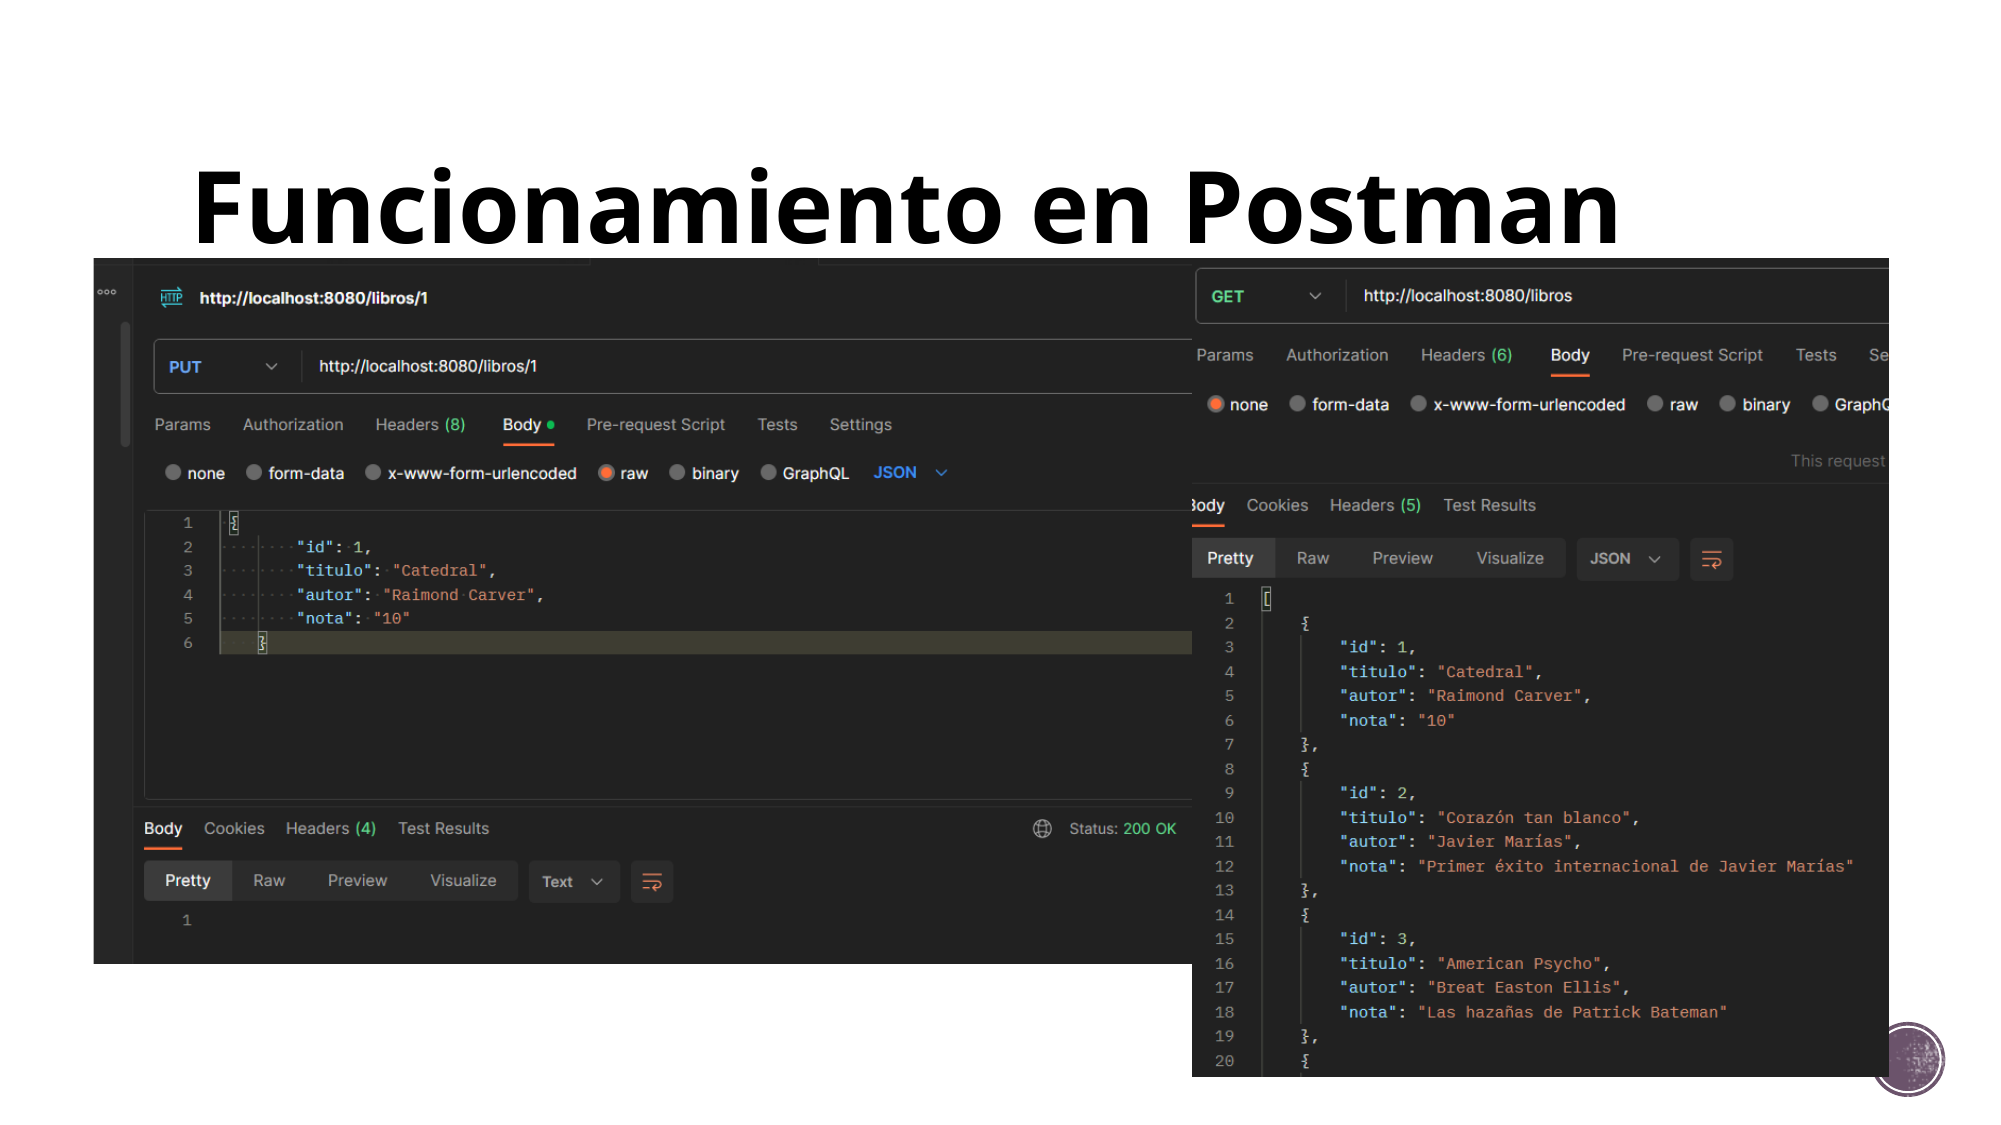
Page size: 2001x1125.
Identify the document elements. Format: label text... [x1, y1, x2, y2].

picture [93, 258, 1889, 1077]
title Funcionamiento en Postman [175, 79, 1826, 258]
